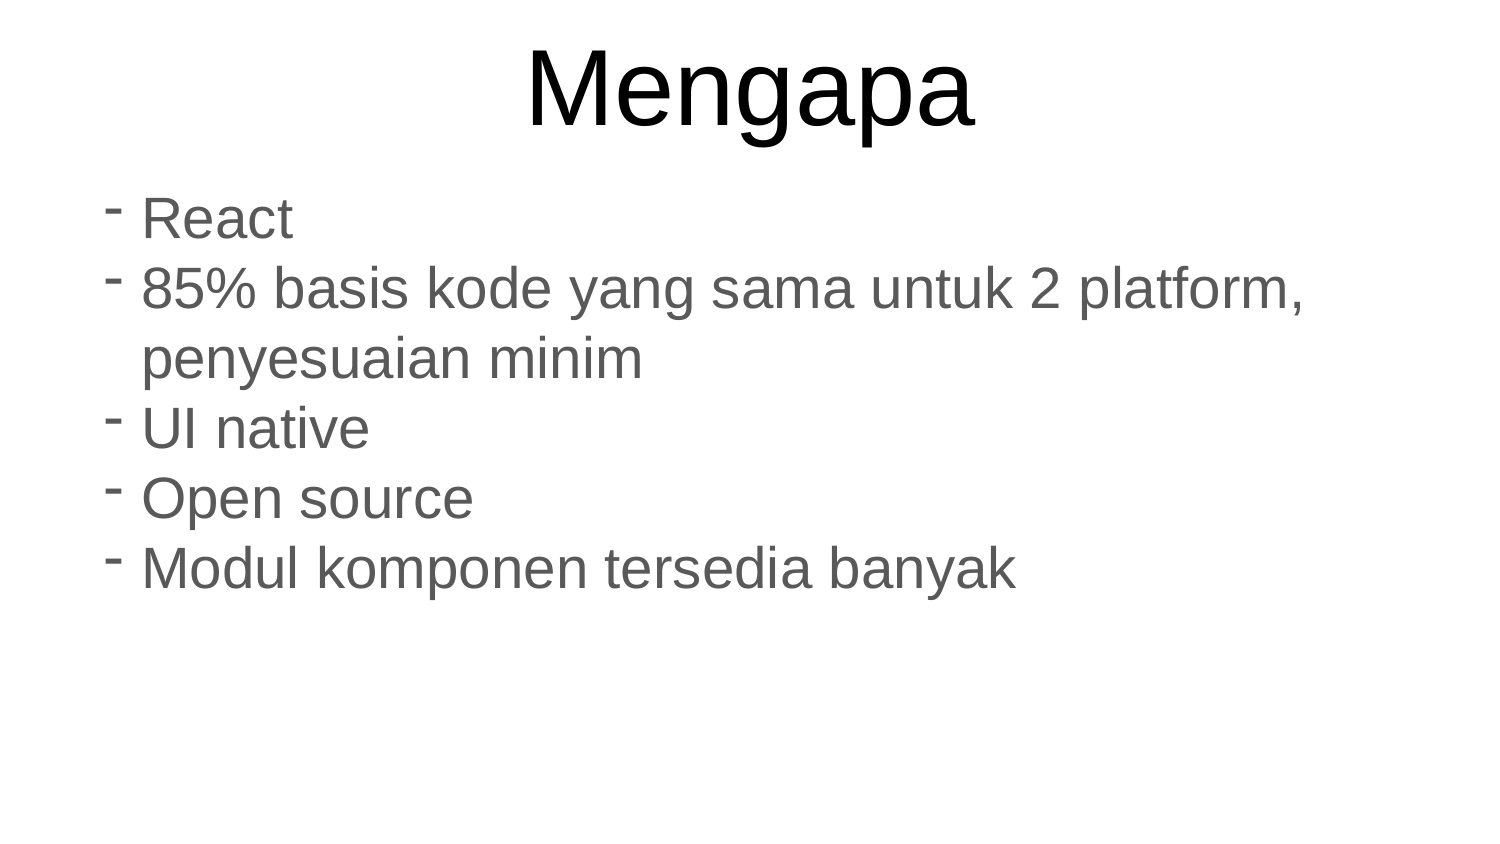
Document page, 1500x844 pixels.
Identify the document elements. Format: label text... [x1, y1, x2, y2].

title Mengapa [441, 22, 1059, 163]
subtitle React 85% basis kode yang sama untuk 2 platform, penyesuaian minim UI native Open source Modul komponen tersedia banyak [51, 164, 1449, 295]
